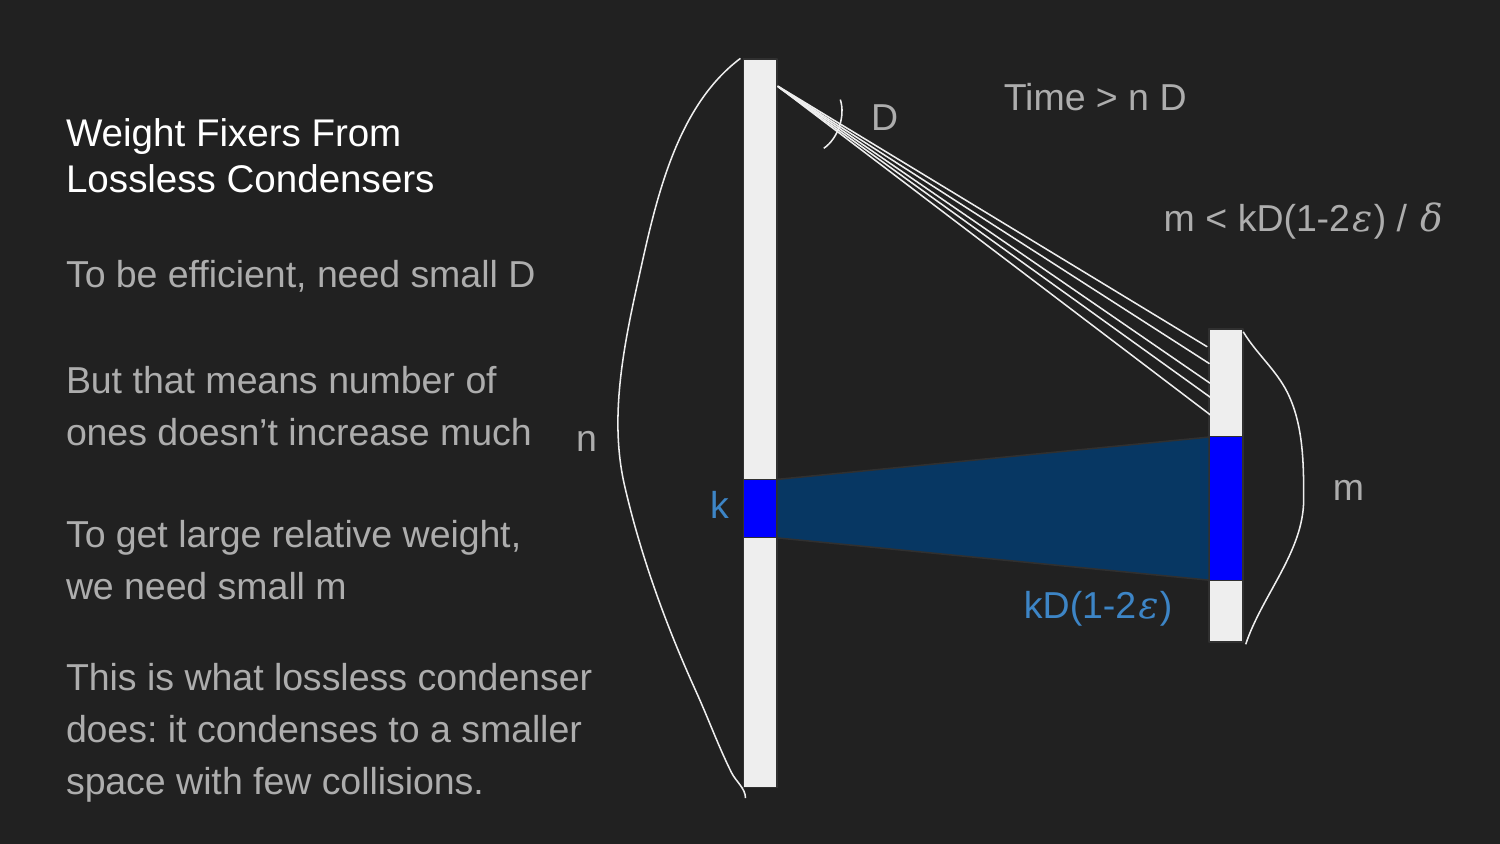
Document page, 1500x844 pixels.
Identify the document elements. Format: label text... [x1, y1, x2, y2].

text_box Time > n D [988, 58, 1299, 145]
text_box [743, 58, 1243, 788]
text_box m < kD(1-2𝜀) / 𝛿 [1148, 179, 1500, 255]
text_box D [855, 78, 920, 154]
title Weight Fixers From Lossless Condensers [51, 91, 512, 216]
text_box k [695, 466, 739, 542]
text_box n [560, 398, 618, 474]
text_box To get large relative weight, we need small m [51, 488, 561, 622]
list To be efficient, need small D [51, 228, 561, 294]
text_box This is what lossless condenser does: it condenses to a smaller space with few collisions. [51, 631, 618, 824]
list But that means number of ones doesn’t increase much [51, 334, 552, 475]
text_box m [1317, 447, 1397, 523]
text_box kD(1-2𝜀) [1008, 565, 1192, 642]
